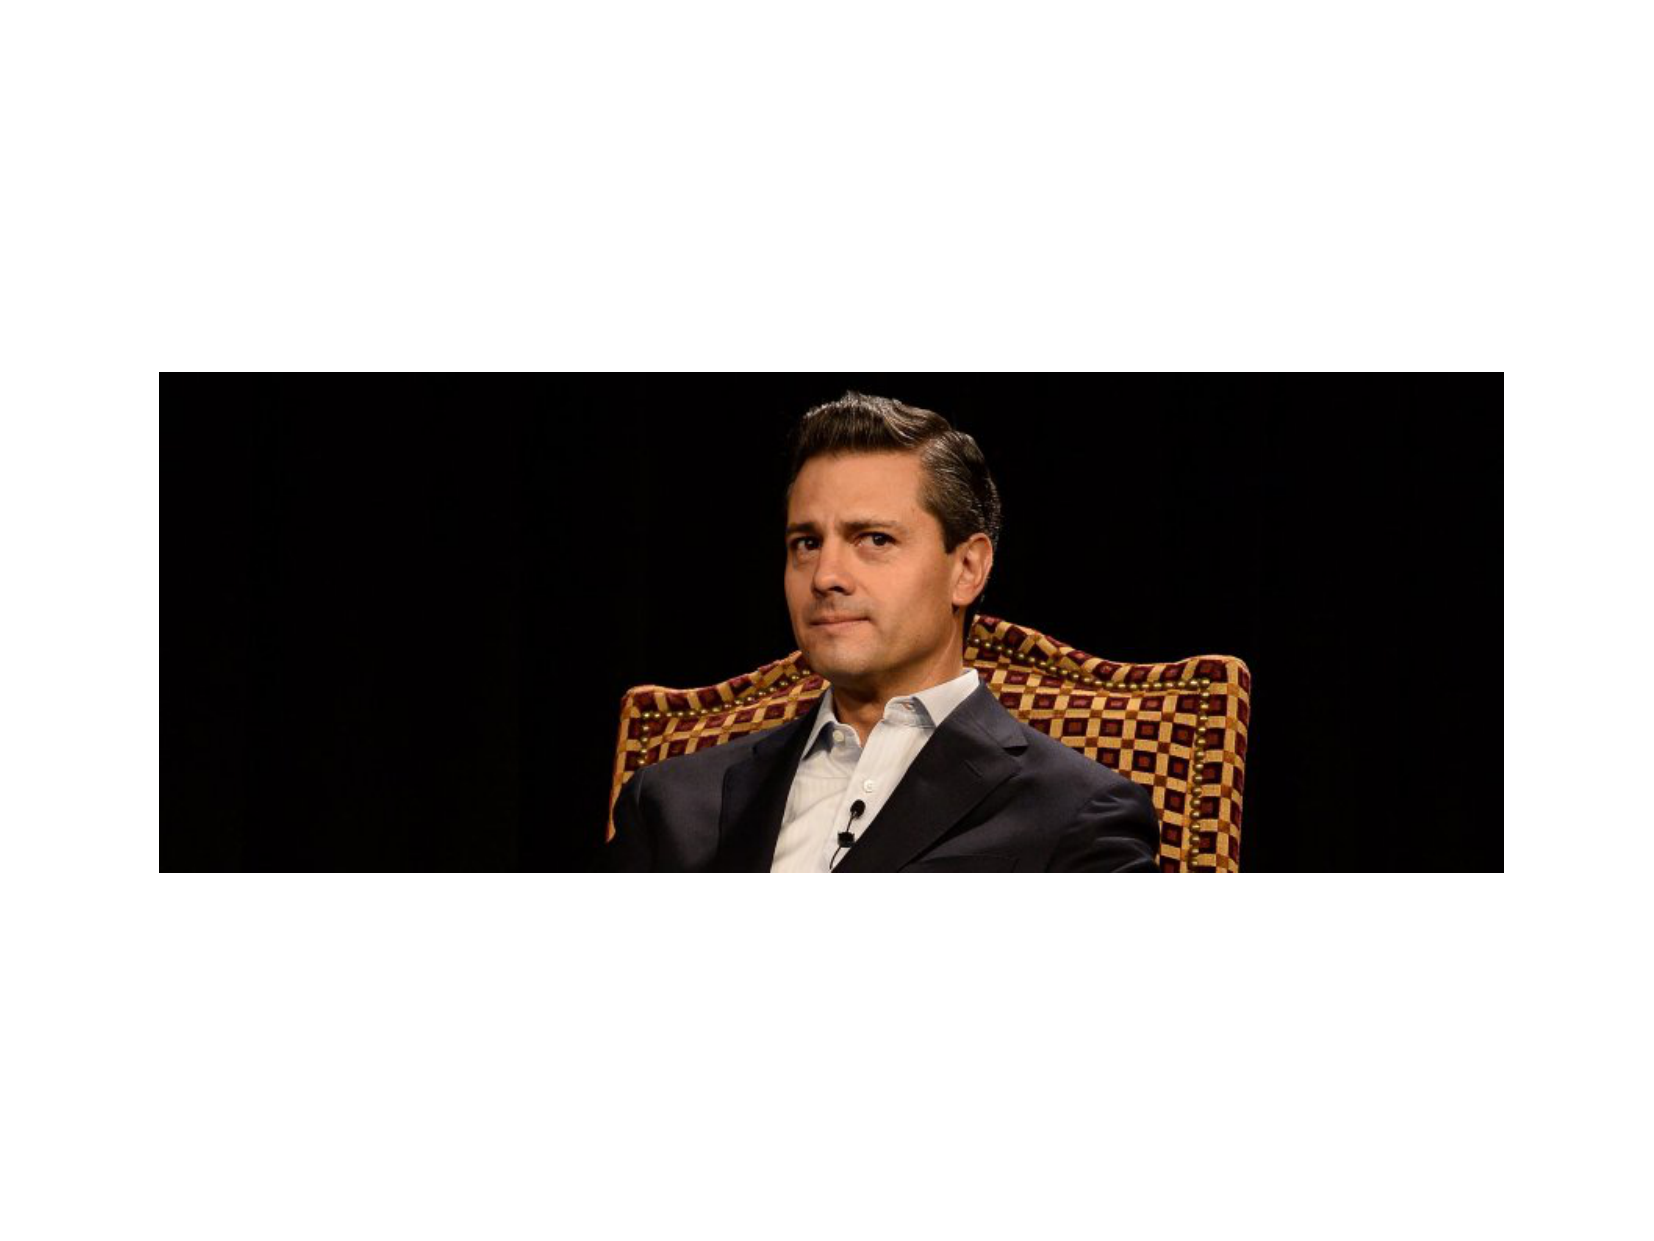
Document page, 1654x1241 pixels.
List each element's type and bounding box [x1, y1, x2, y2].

picture [159, 372, 1504, 873]
